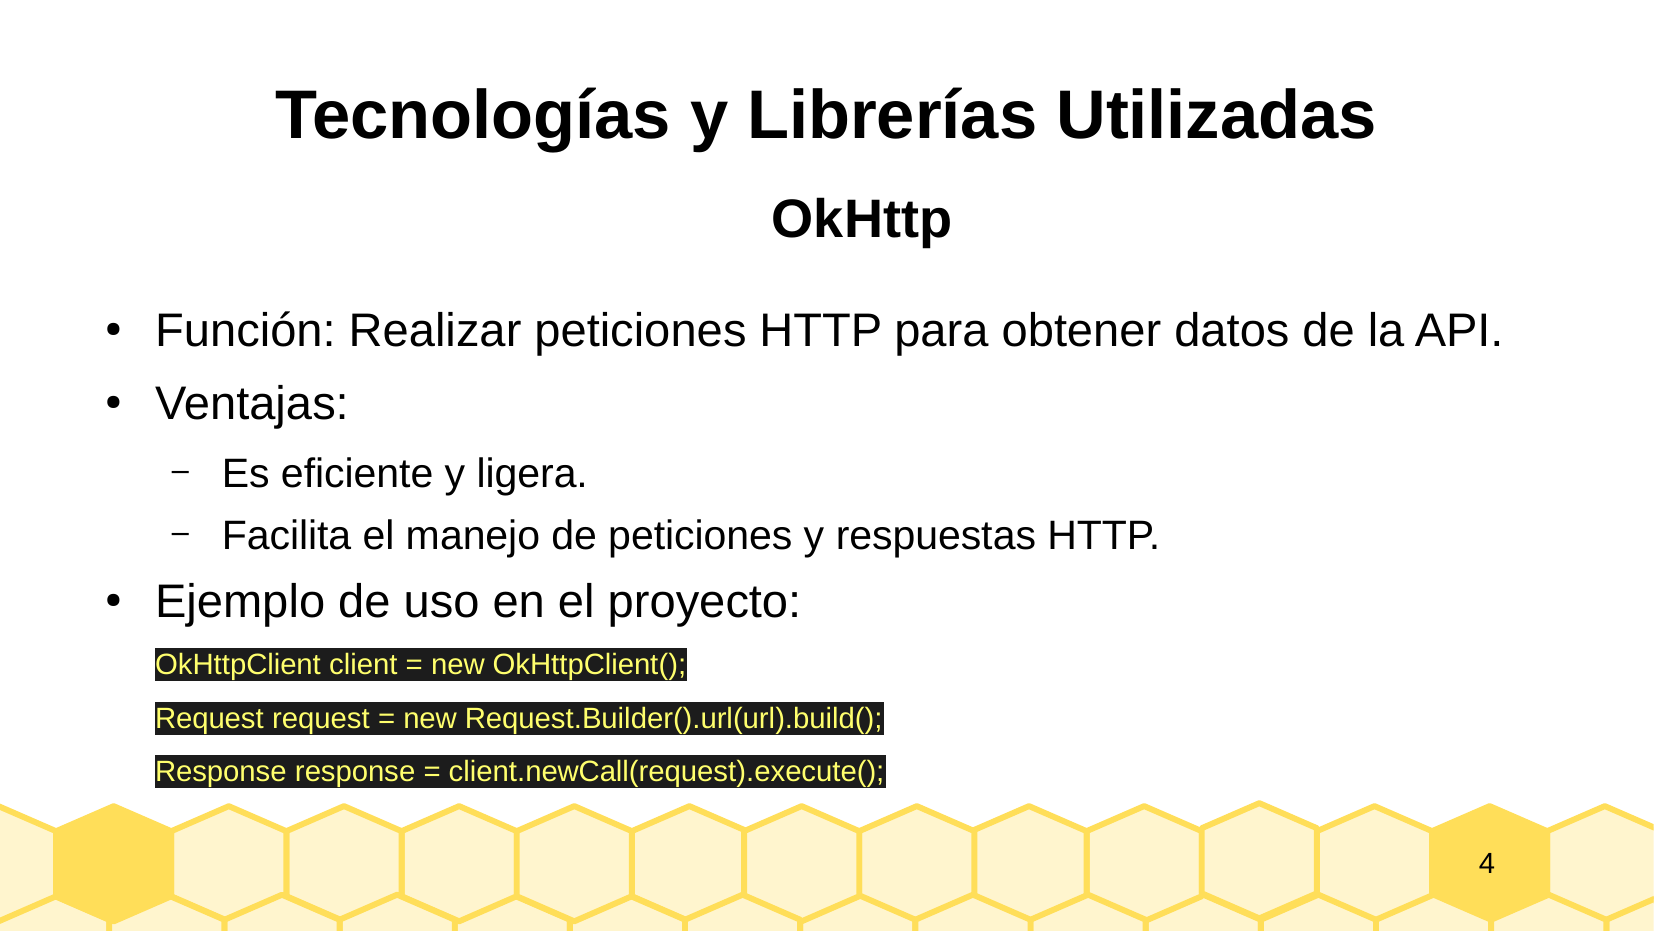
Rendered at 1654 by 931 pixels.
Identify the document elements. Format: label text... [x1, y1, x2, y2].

list OkHttp [82, 188, 1571, 266]
title Tecnologías y Librerías Utilizadas [82, 37, 1571, 188]
list Función: Realizar peticiones HTTP para obtener datos de la API. Ventajas: Es eficiente y ligera. Facilita el manejo de peticiones y respuestas HTTP. Ejemplo de uso en el proyecto: OkHttpClient client = new OkHttpClient(); Request request = new Request.Builder().url(url).build(); Response response = client.newCall(request).execute(); [88, 303, 1571, 798]
